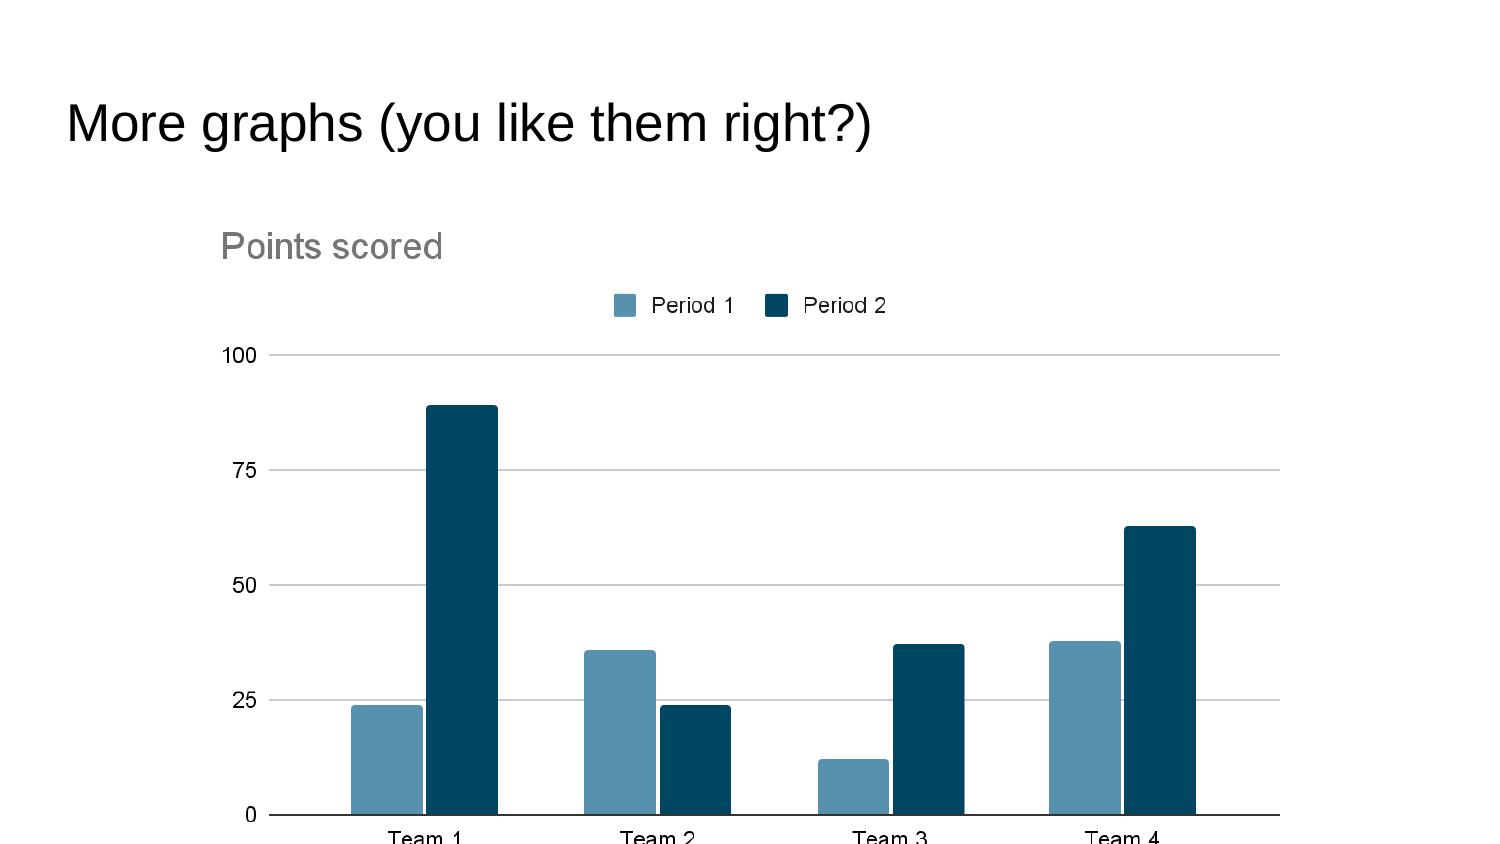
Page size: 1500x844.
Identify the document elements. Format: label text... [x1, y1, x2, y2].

picture [185, 188, 1314, 844]
title More graphs (you like them right?) [51, 72, 1449, 167]
